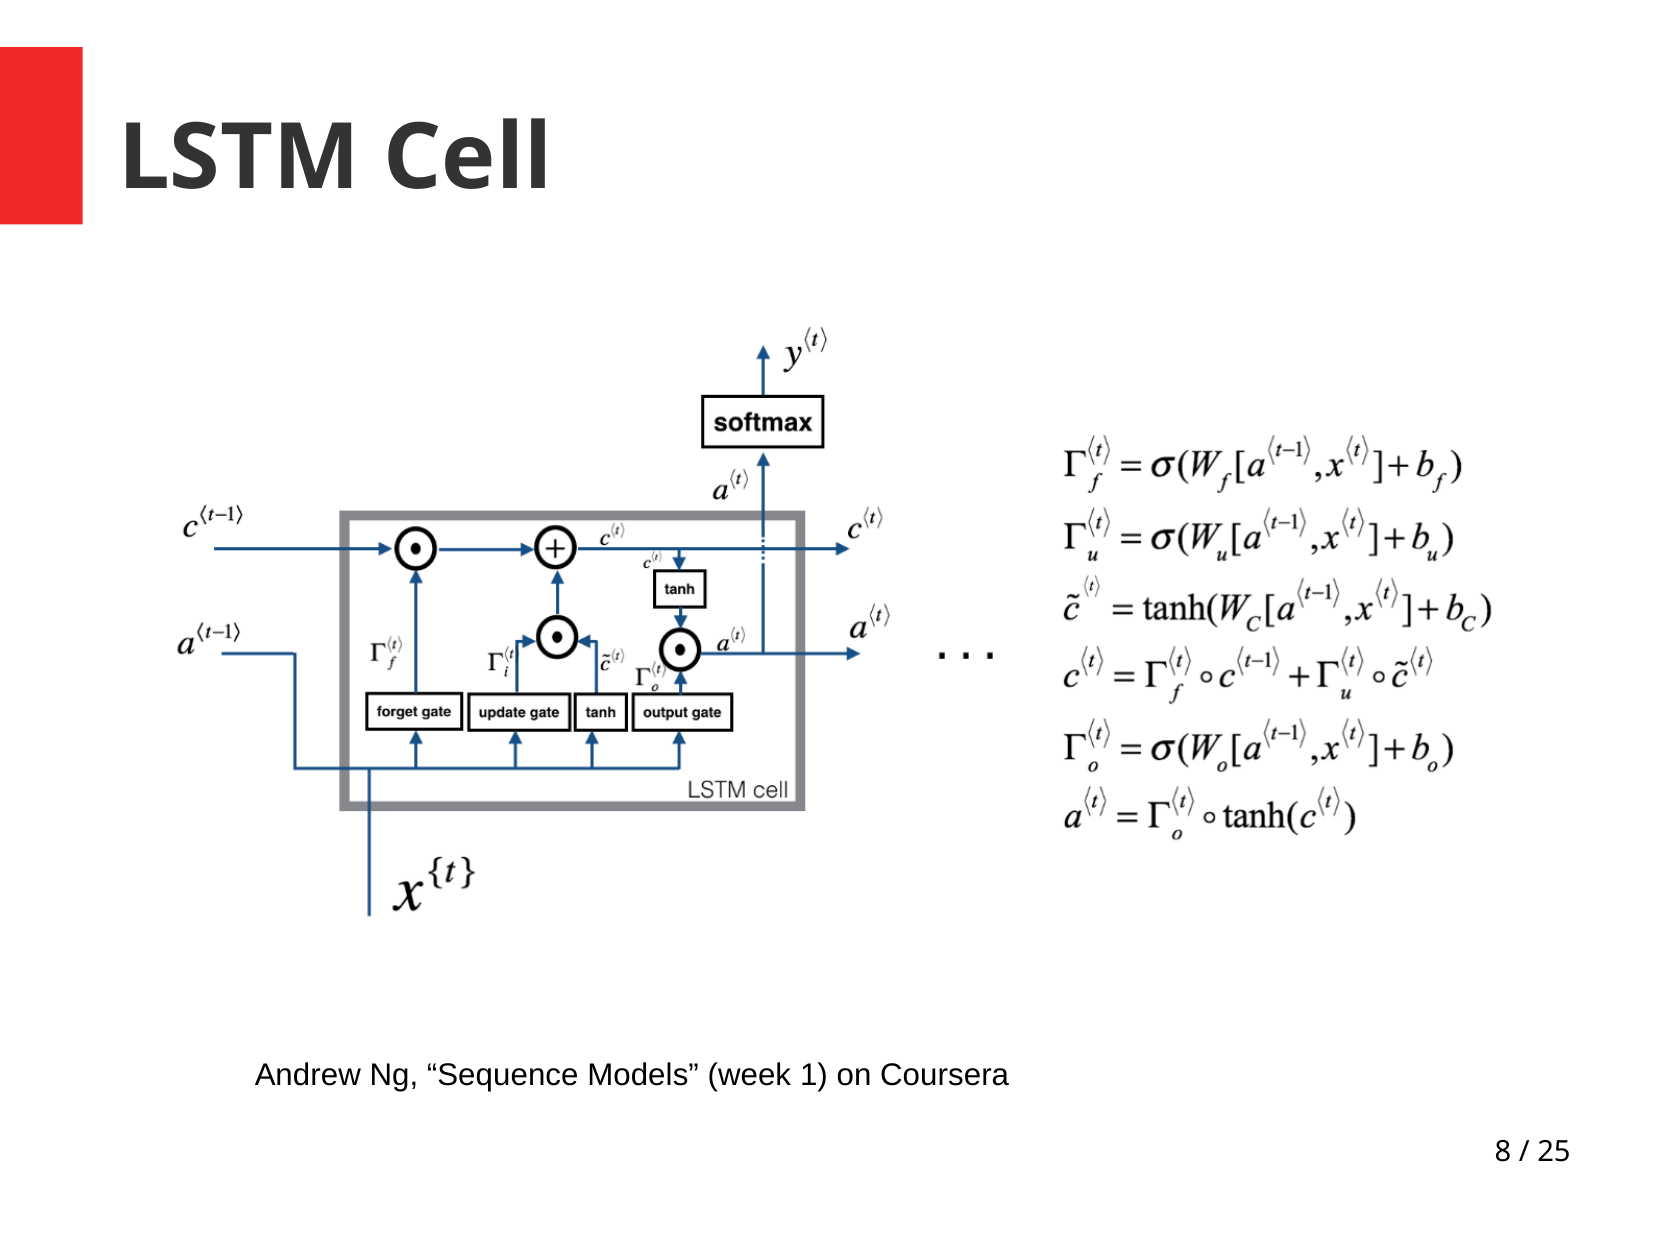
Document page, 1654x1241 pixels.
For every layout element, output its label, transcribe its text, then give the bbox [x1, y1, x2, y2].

picture [163, 326, 1507, 928]
text_box Andrew Ng, “Sequence Models” (week 1) on Coursera [240, 1050, 1026, 1100]
title LSTM Cell [118, 49, 1571, 257]
